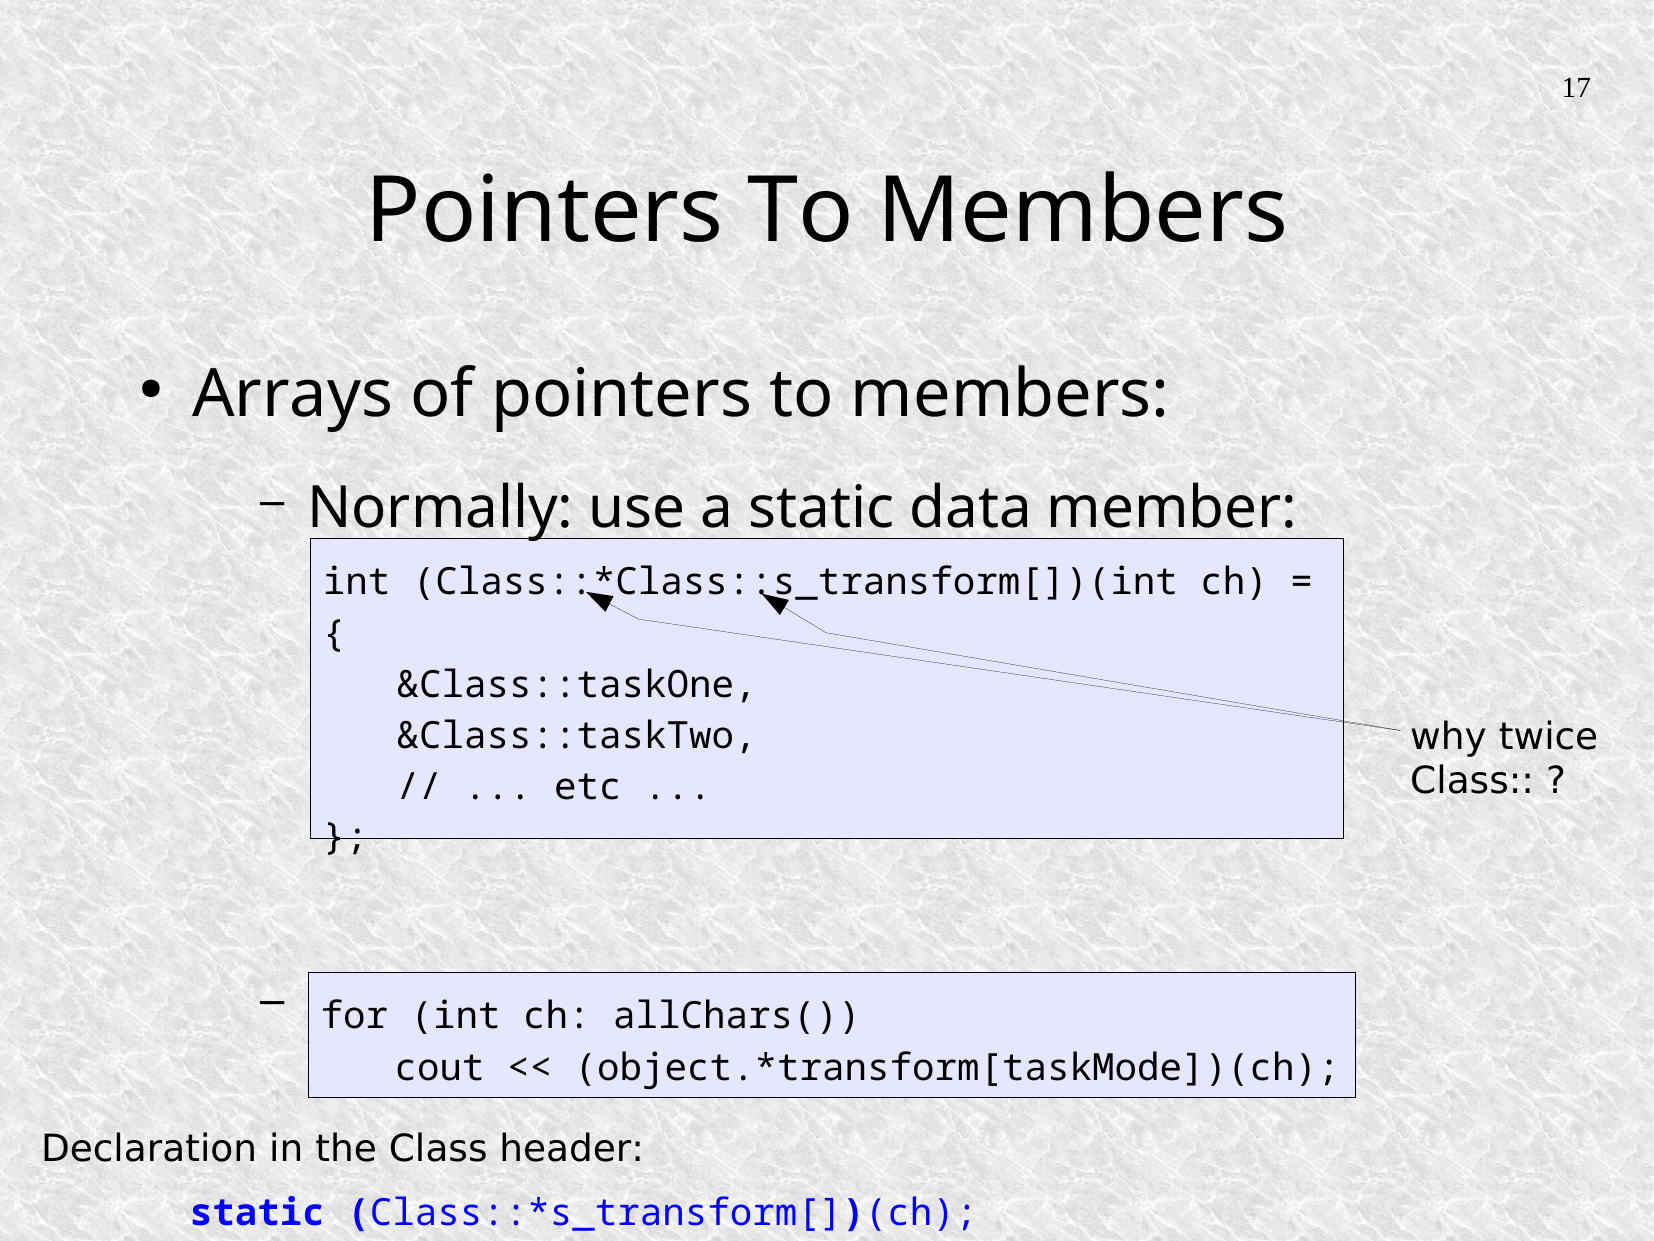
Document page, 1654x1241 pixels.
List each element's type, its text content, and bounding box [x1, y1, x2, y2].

text_box Declaration in the Class header: [41, 1126, 645, 1171]
text_box [308, 972, 1356, 1098]
text_box static (Class::*s_transform[])(ch); [189, 1185, 1158, 1241]
picture [0, 0, 1654, 1241]
text_box int (Class::*Class::s_transform[])(int ch) = { &Class::taskOne, &Class::taskTwo, // ... etc ... }; [322, 555, 1314, 837]
text_box for (int ch: allChars()) cout << (object.*transform[taskMode])(ch); [320, 988, 1340, 1091]
text_box why twice Class:: ? [1410, 714, 1599, 802]
list Arrays of pointers to members: Normally: use a static data member: Use the array elements, not a switch: [121, 344, 1620, 1138]
title Pointers To Members [121, 102, 1534, 311]
